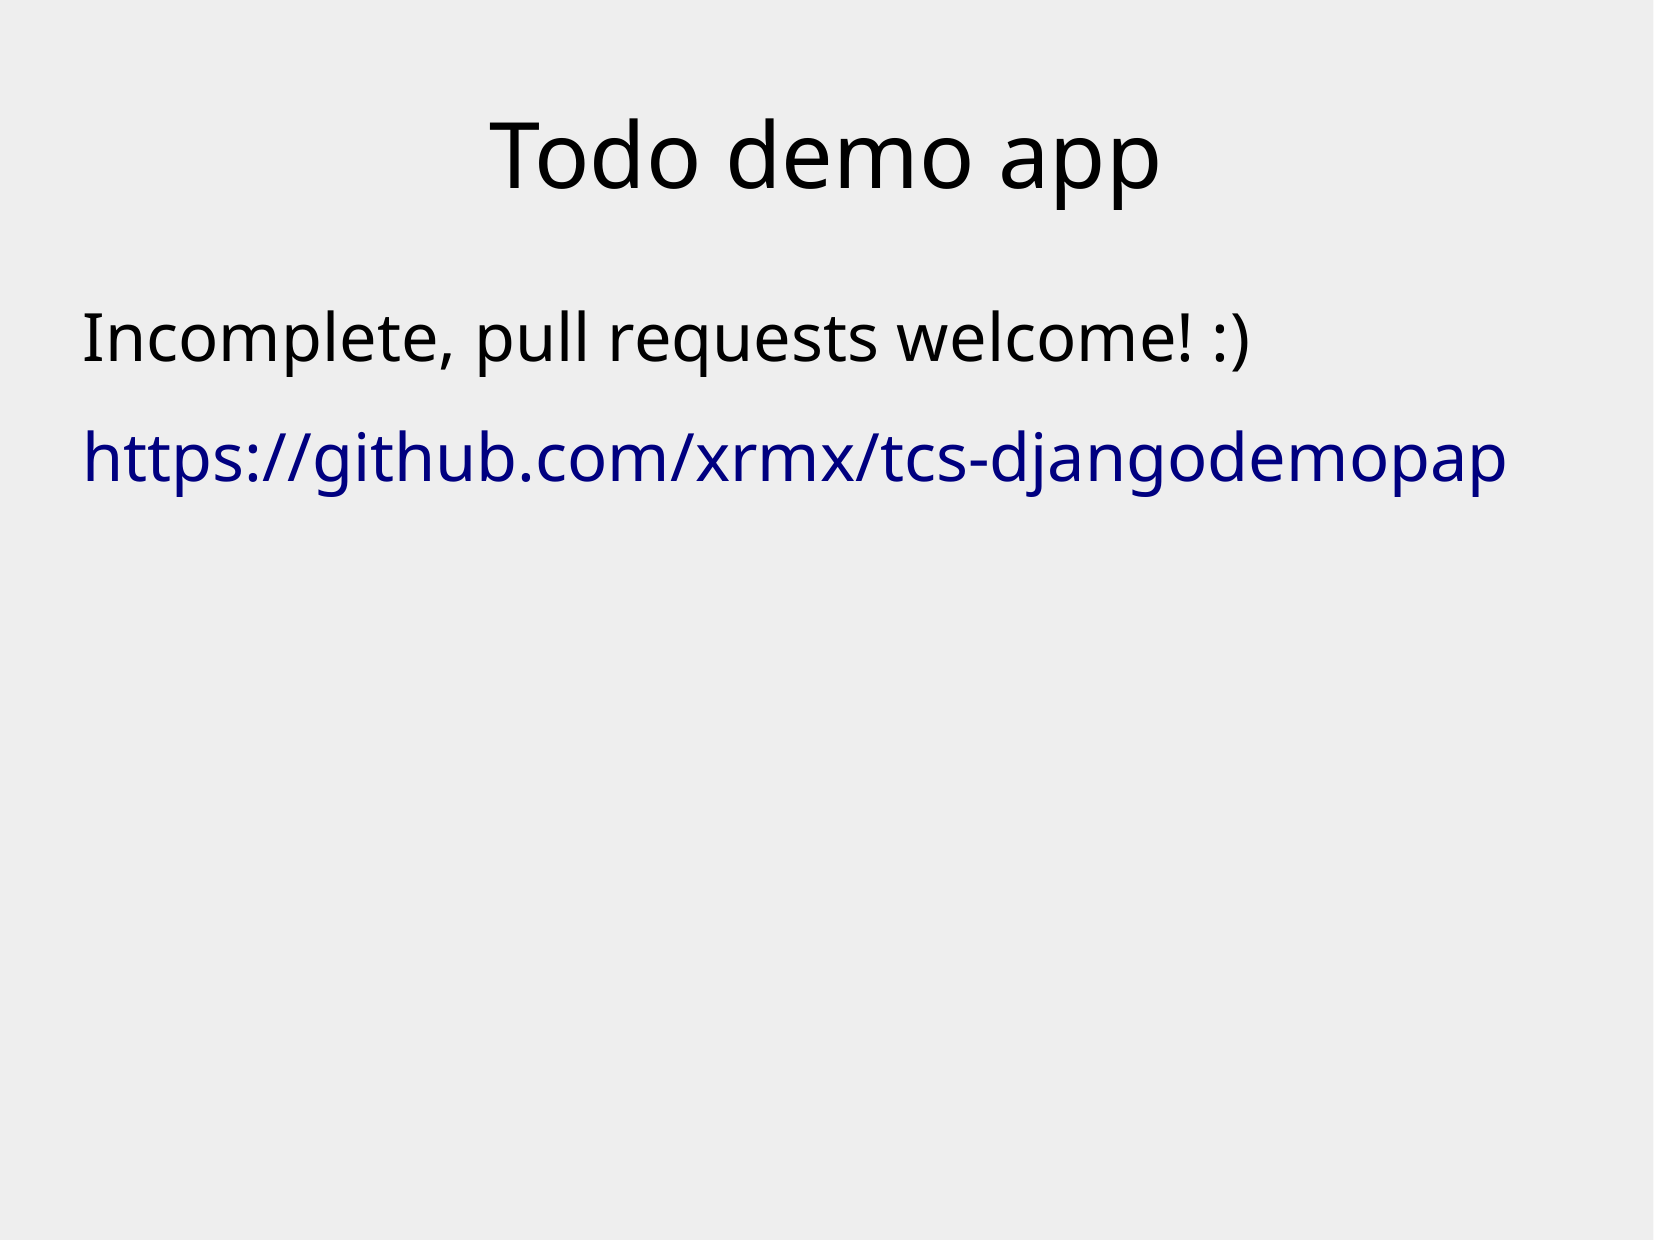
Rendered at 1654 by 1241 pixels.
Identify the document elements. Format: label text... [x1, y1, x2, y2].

list Incomplete, pull requests welcome! :) https://github.com/xrmx/tcs-djangodemopap [82, 290, 1571, 1010]
title Todo demo app [82, 49, 1571, 257]
